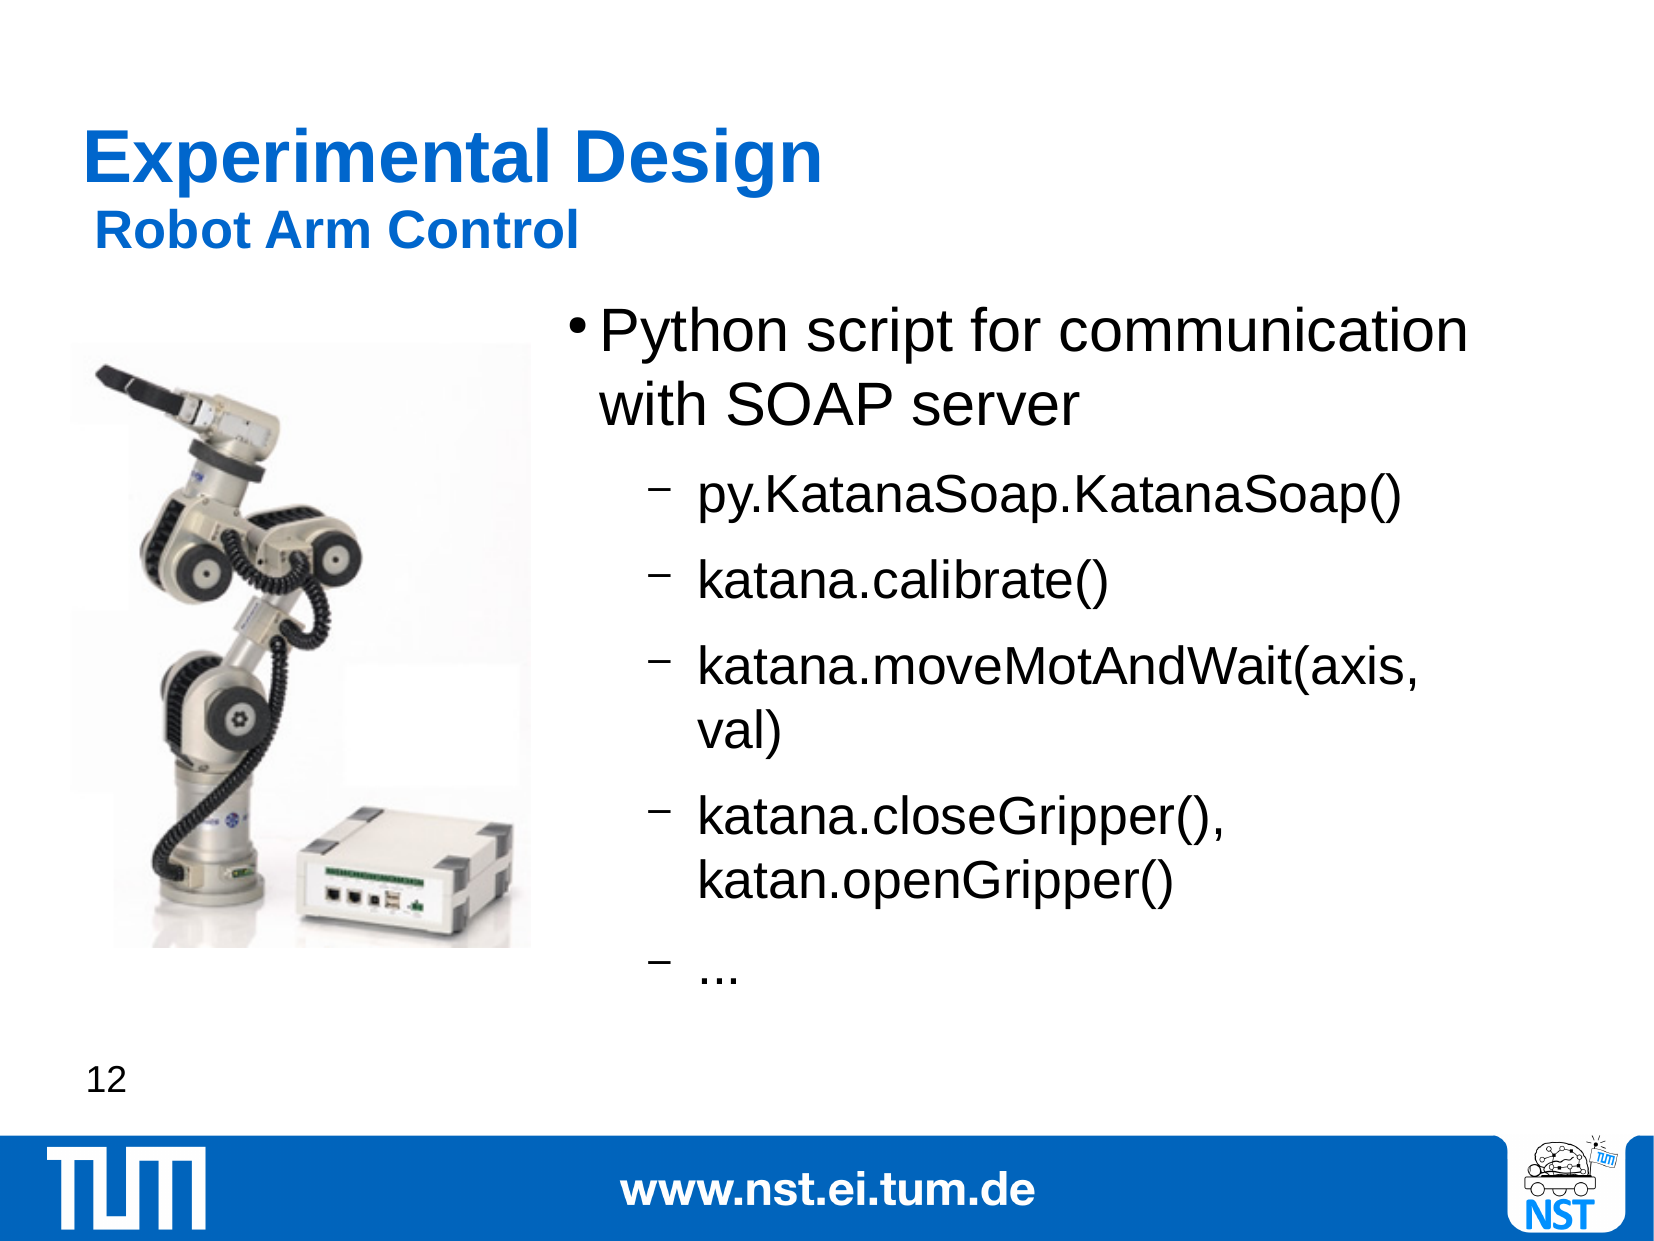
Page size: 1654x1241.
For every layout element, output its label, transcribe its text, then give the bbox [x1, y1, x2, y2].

title Robot Arm Control [94, 194, 1583, 260]
picture [0, 1134, 1654, 1241]
title Experimental Design [82, 49, 1571, 257]
list Python script for communication with SOAP server py.KatanaSoap.KatanaSoap() katana.calibrate() katana.moveMotAndWait(axis, val) katana.closeGripper(), katan.openGripper() ... [566, 290, 1501, 1010]
picture [70, 342, 531, 949]
